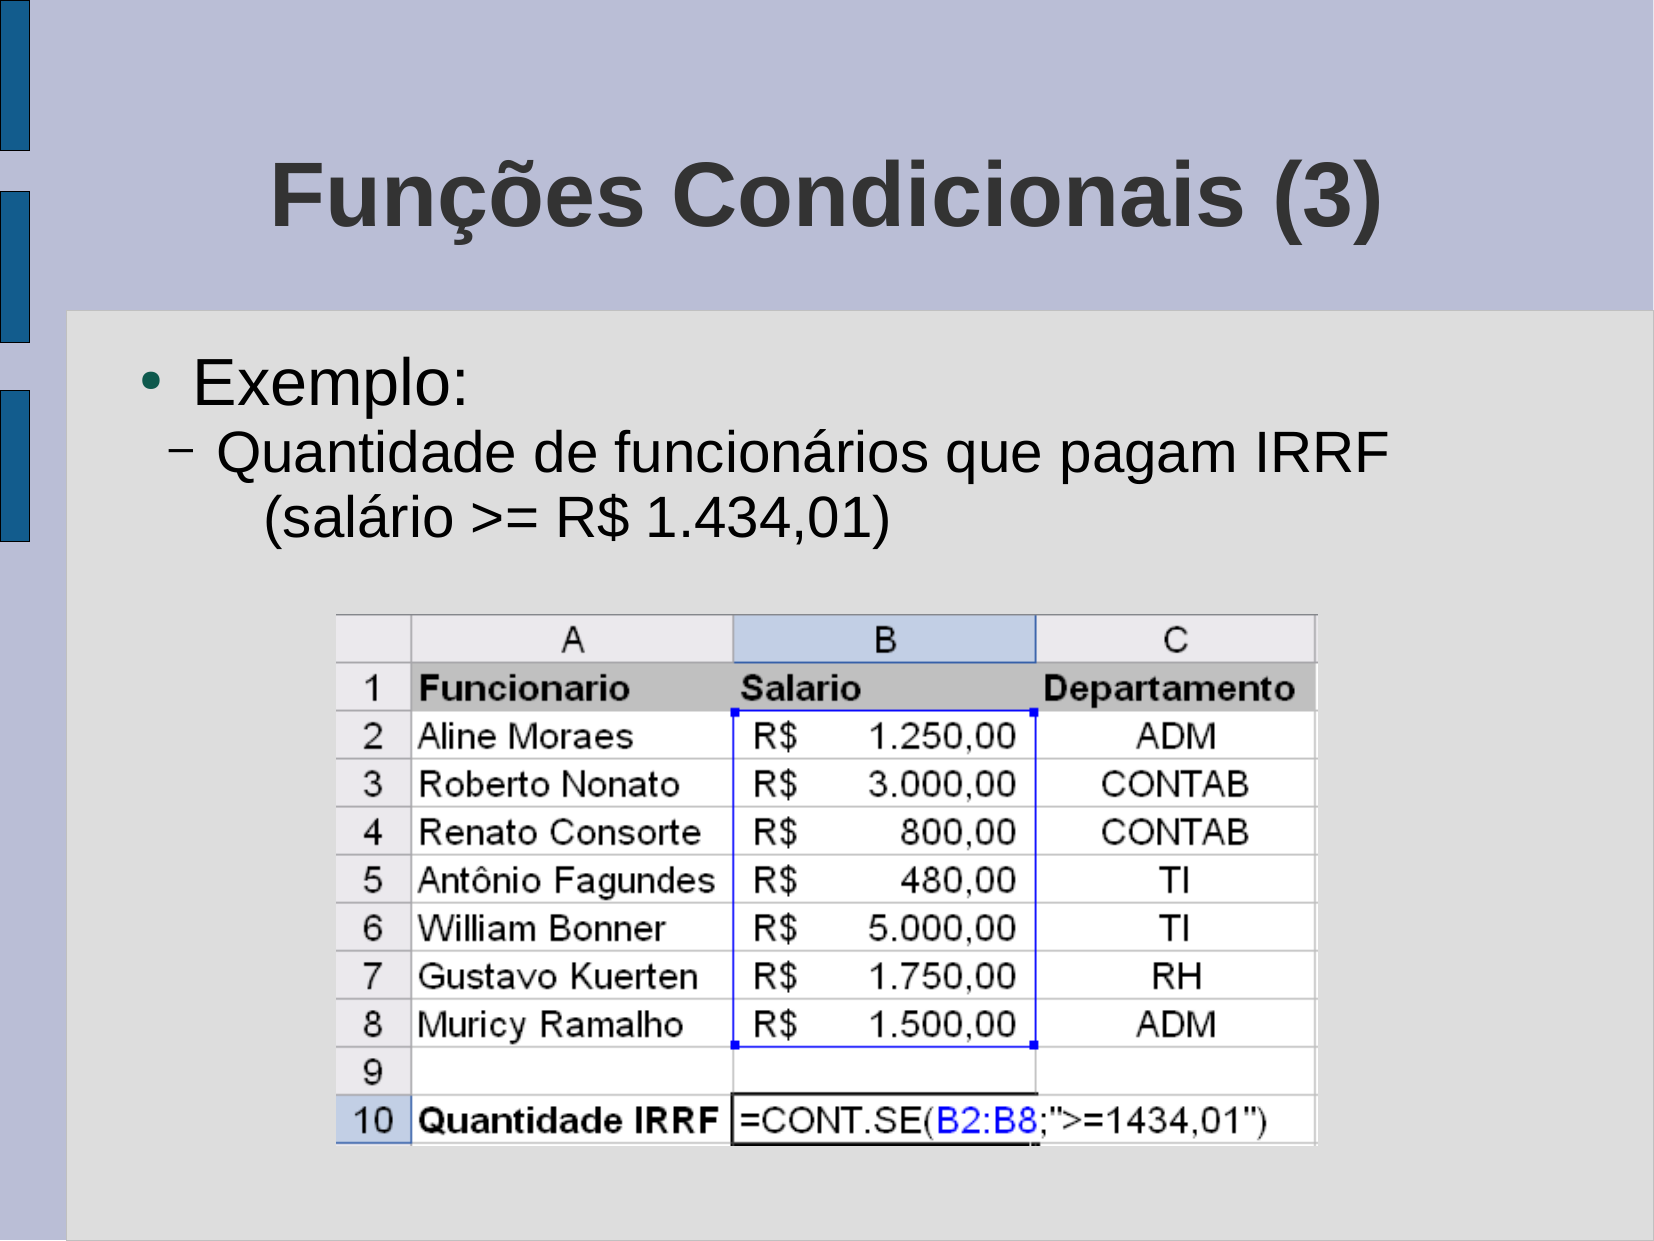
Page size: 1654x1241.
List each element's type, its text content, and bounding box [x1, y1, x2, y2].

picture [336, 614, 1318, 1146]
title Funções Condicionais (3) [121, 98, 1534, 291]
list Exemplo: Quantidade de funcionários que pagam IRRF (salário >= R$ 1.434,01) [121, 344, 1534, 1112]
